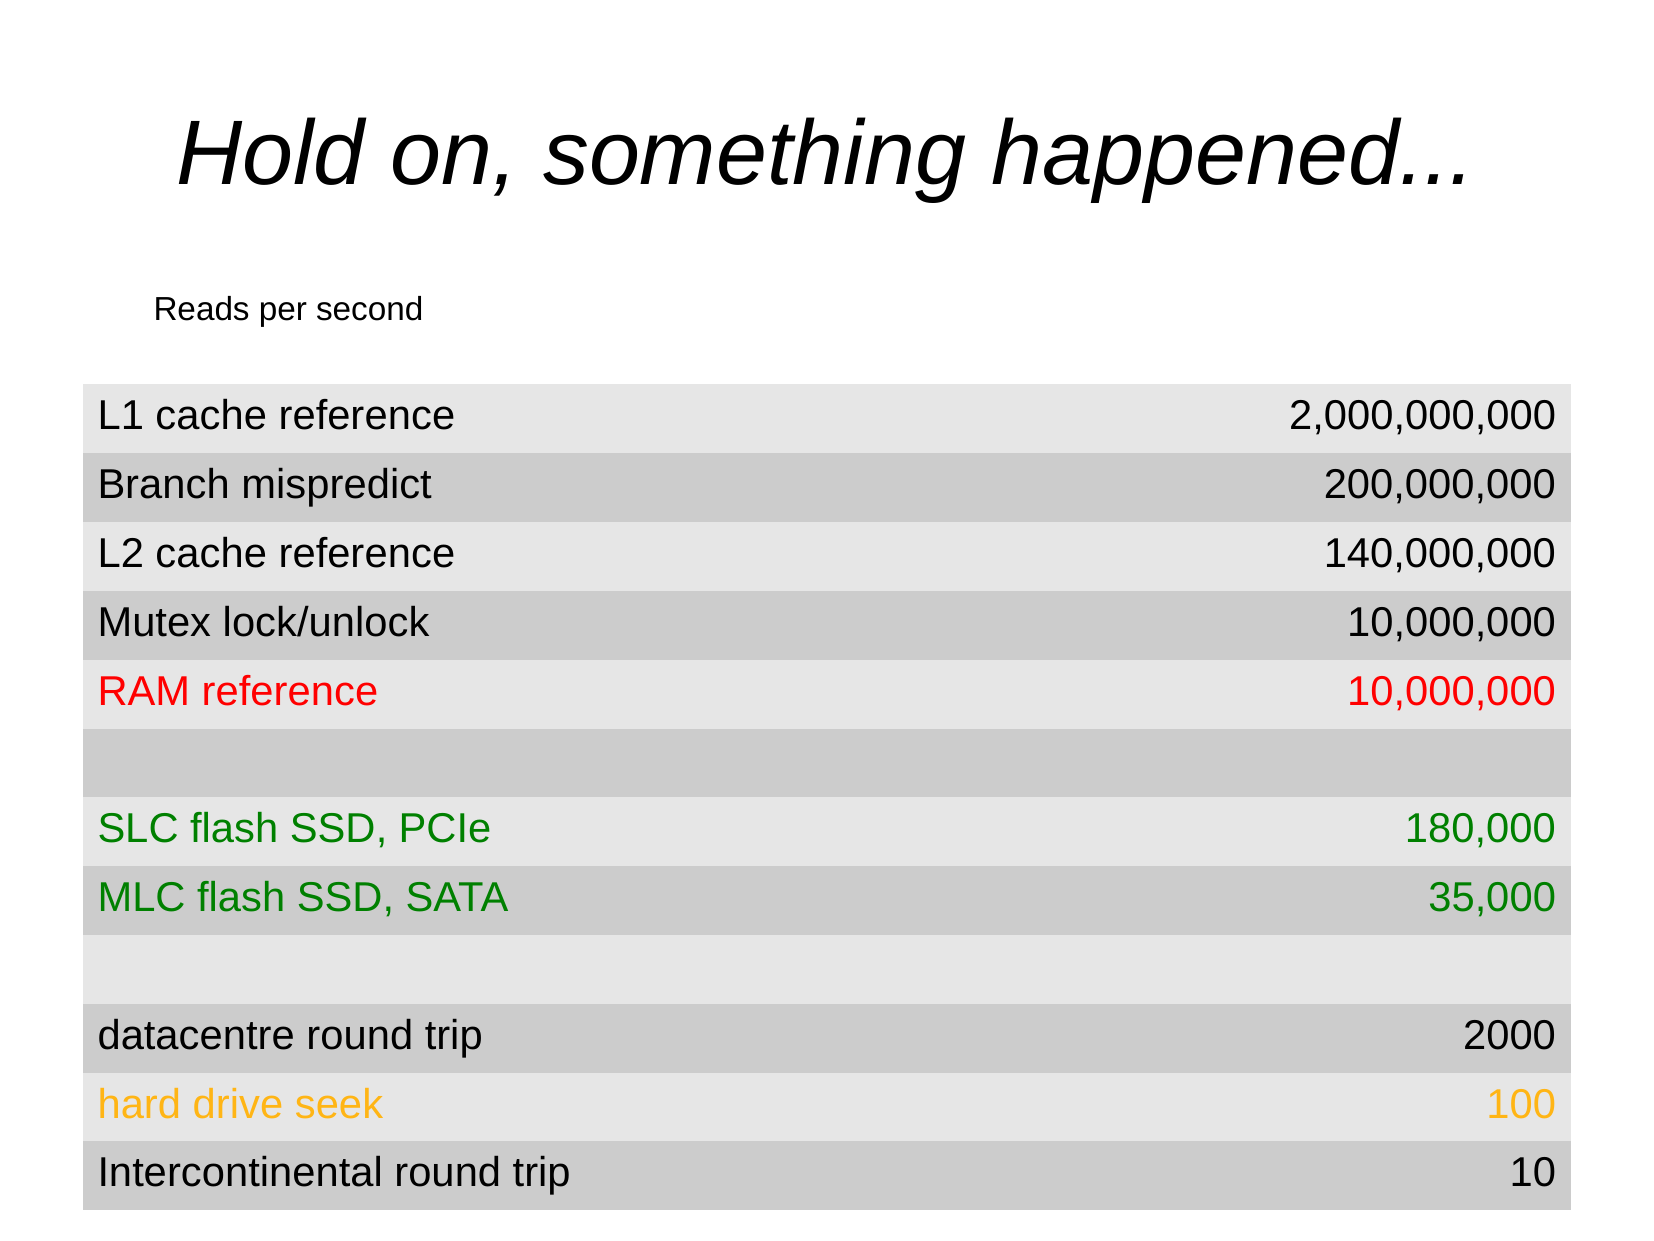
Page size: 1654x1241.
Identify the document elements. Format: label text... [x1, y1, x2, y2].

table_cell 35,000 [827, 866, 1571, 935]
table_cell RAM reference [83, 660, 827, 729]
table_cell SLC flash SSD, PCIe [83, 797, 827, 866]
table_cell MLC flash SSD, SATA [83, 866, 827, 935]
table_cell 10 [827, 1141, 1571, 1210]
table_cell [83, 935, 827, 1004]
table_cell datacentre round trip [83, 1004, 827, 1073]
list Reads per second [82, 290, 1571, 1109]
table_cell [827, 935, 1571, 1004]
table_header L1 cache reference [83, 384, 827, 453]
table_cell Branch mispredict [83, 453, 827, 522]
table_cell 140,000,000 [827, 522, 1571, 591]
table_cell 10,000,000 [827, 660, 1571, 729]
title Hold on, something happened... [82, 49, 1571, 257]
table_cell L2 cache reference [83, 522, 827, 591]
table_cell 180,000 [827, 797, 1571, 866]
table_cell hard drive seek [83, 1073, 827, 1141]
table_cell [827, 729, 1571, 797]
table_cell [83, 729, 827, 797]
table_cell Mutex lock/unlock [83, 591, 827, 660]
table_cell 100 [827, 1073, 1571, 1141]
table_cell 2000 [827, 1004, 1571, 1073]
table_cell 200,000,000 [827, 453, 1571, 522]
table_cell Intercontinental round trip [83, 1141, 827, 1210]
table_cell 10,000,000 [827, 591, 1571, 660]
table_header 2,000,000,000 [827, 384, 1571, 453]
